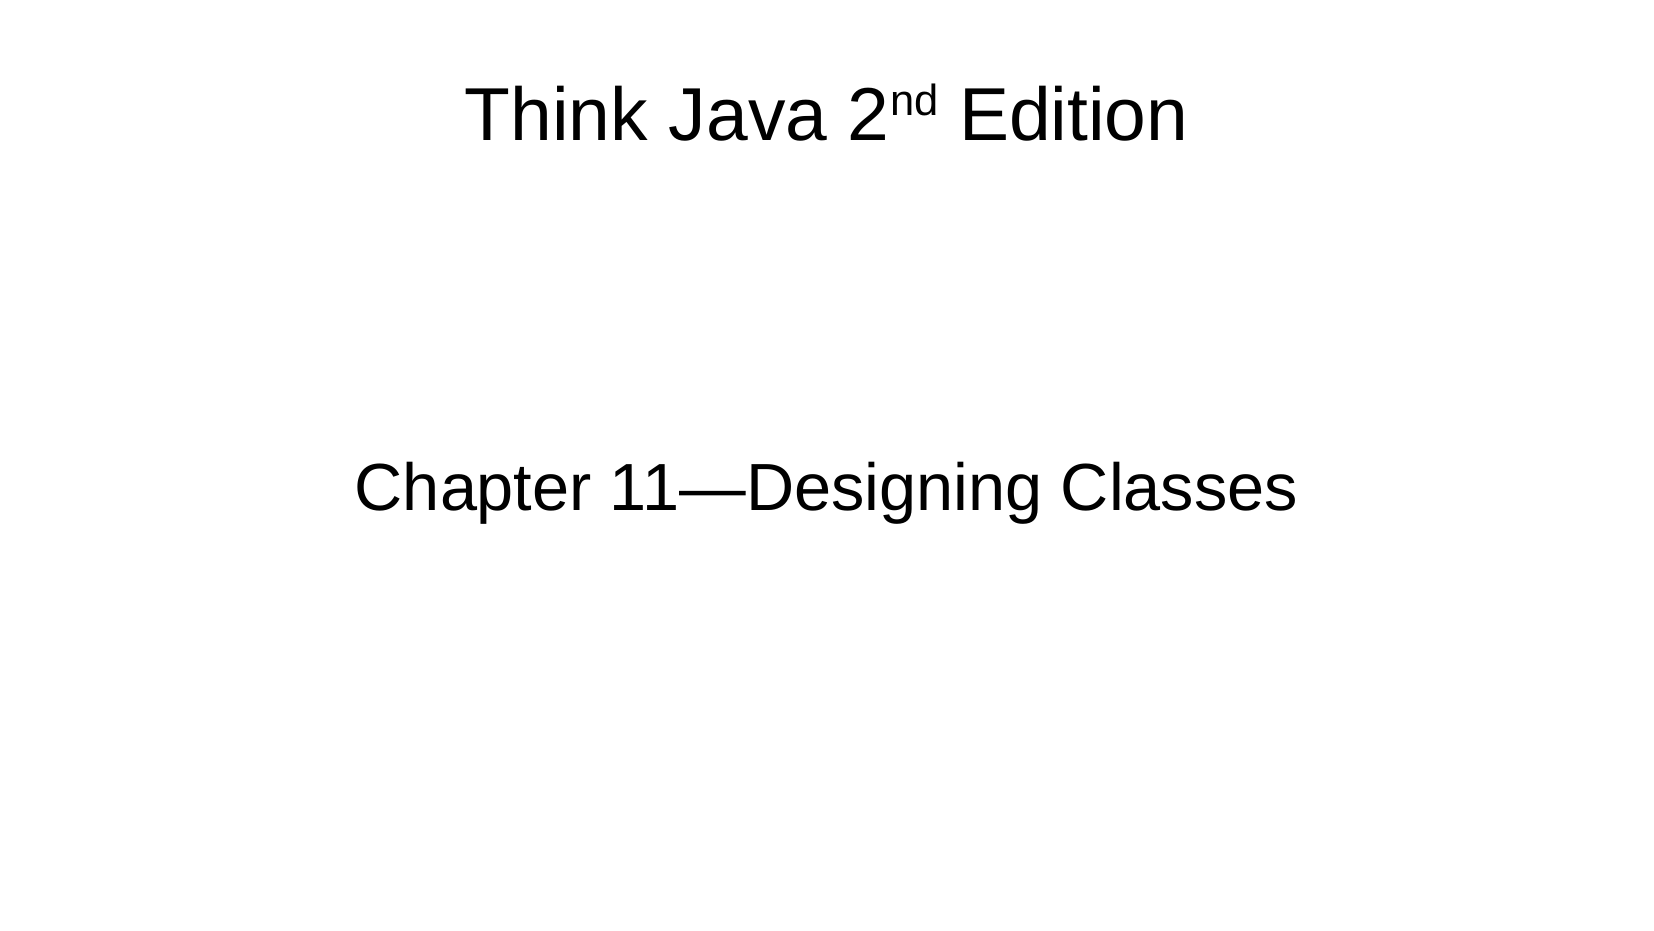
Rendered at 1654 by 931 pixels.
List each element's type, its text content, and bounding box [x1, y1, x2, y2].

title Think Java 2nd Edition [82, 37, 1571, 193]
subtitle Chapter 11—Designing Classes [82, 217, 1571, 758]
